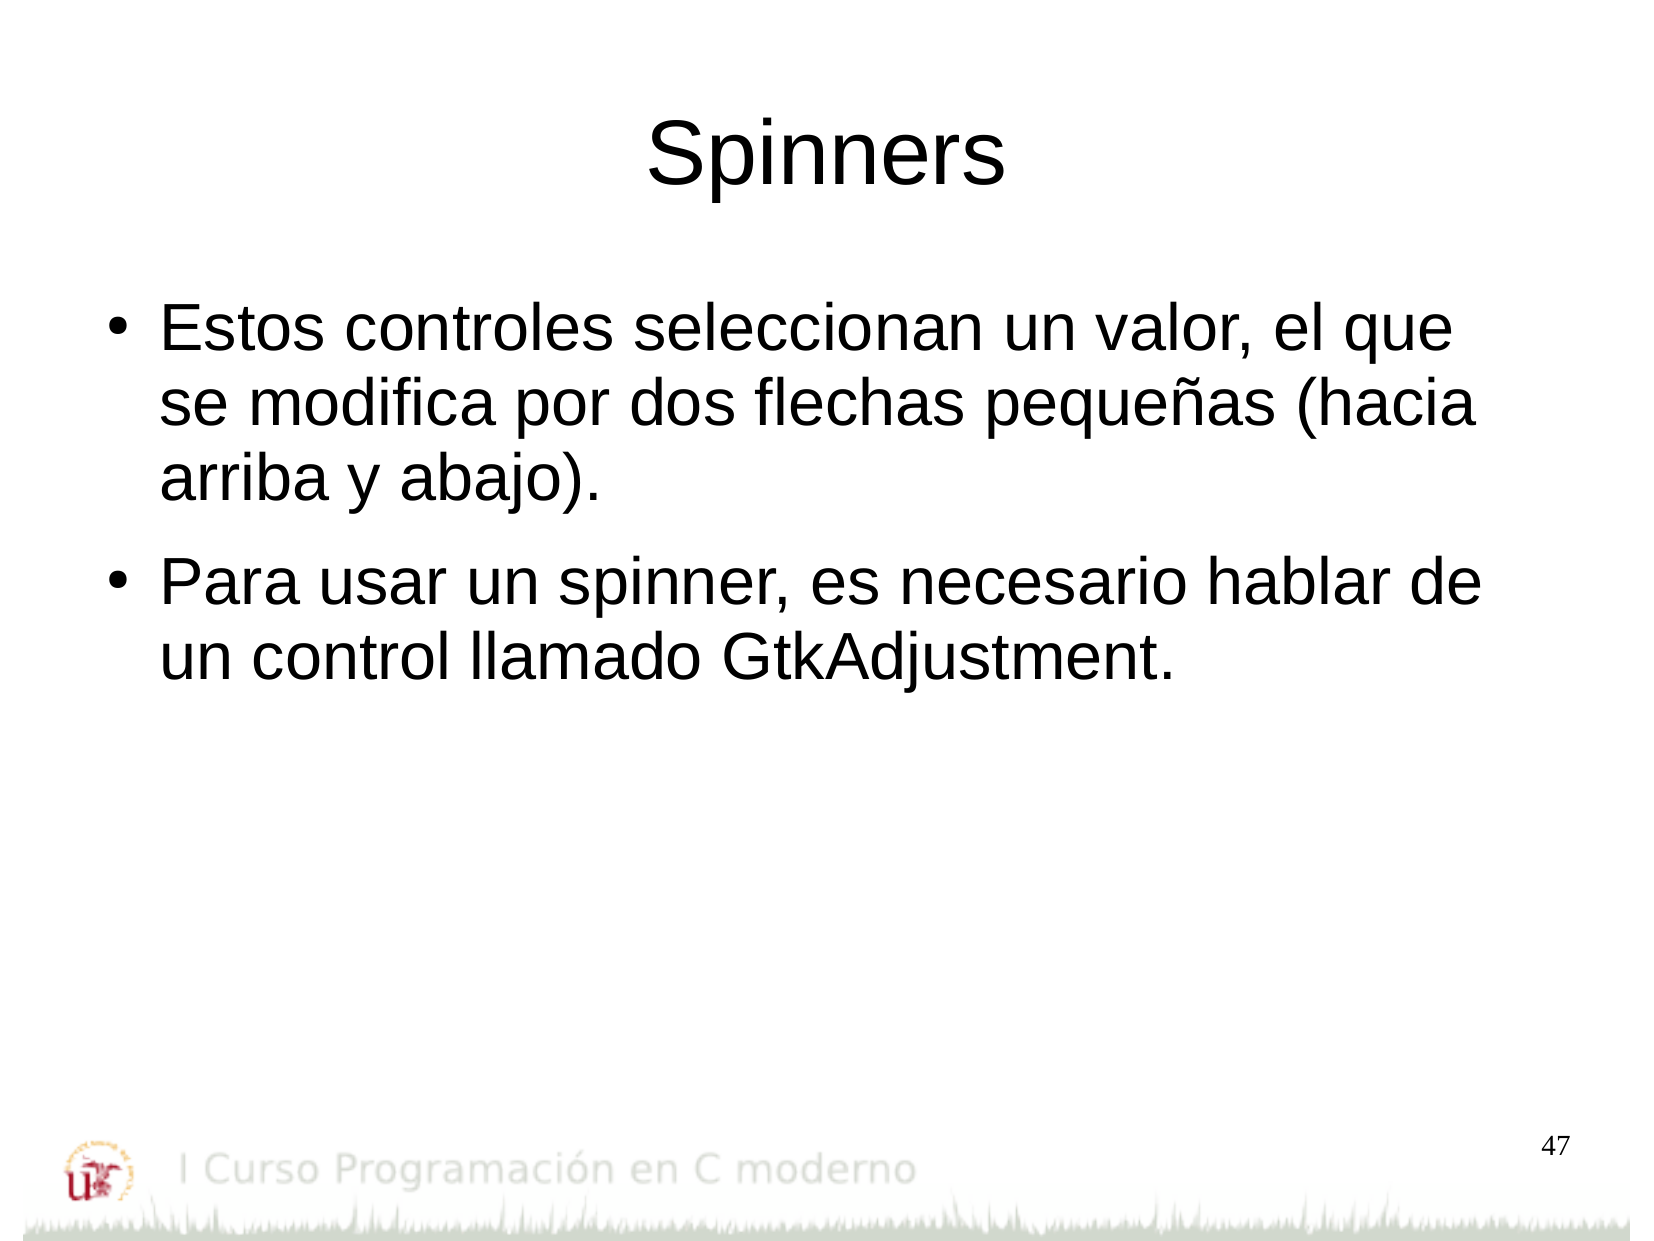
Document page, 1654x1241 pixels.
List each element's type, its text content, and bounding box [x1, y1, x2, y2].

title Spinners [82, 49, 1571, 257]
list Estos controles seleccionan un valor, el que se modifica por dos flechas pequeñas (hacia arriba y abajo). Para usar un spinner, es necesario hablar de un control llamado GtkAdjustment. [88, 290, 1544, 1010]
picture [23, 1136, 1630, 1241]
